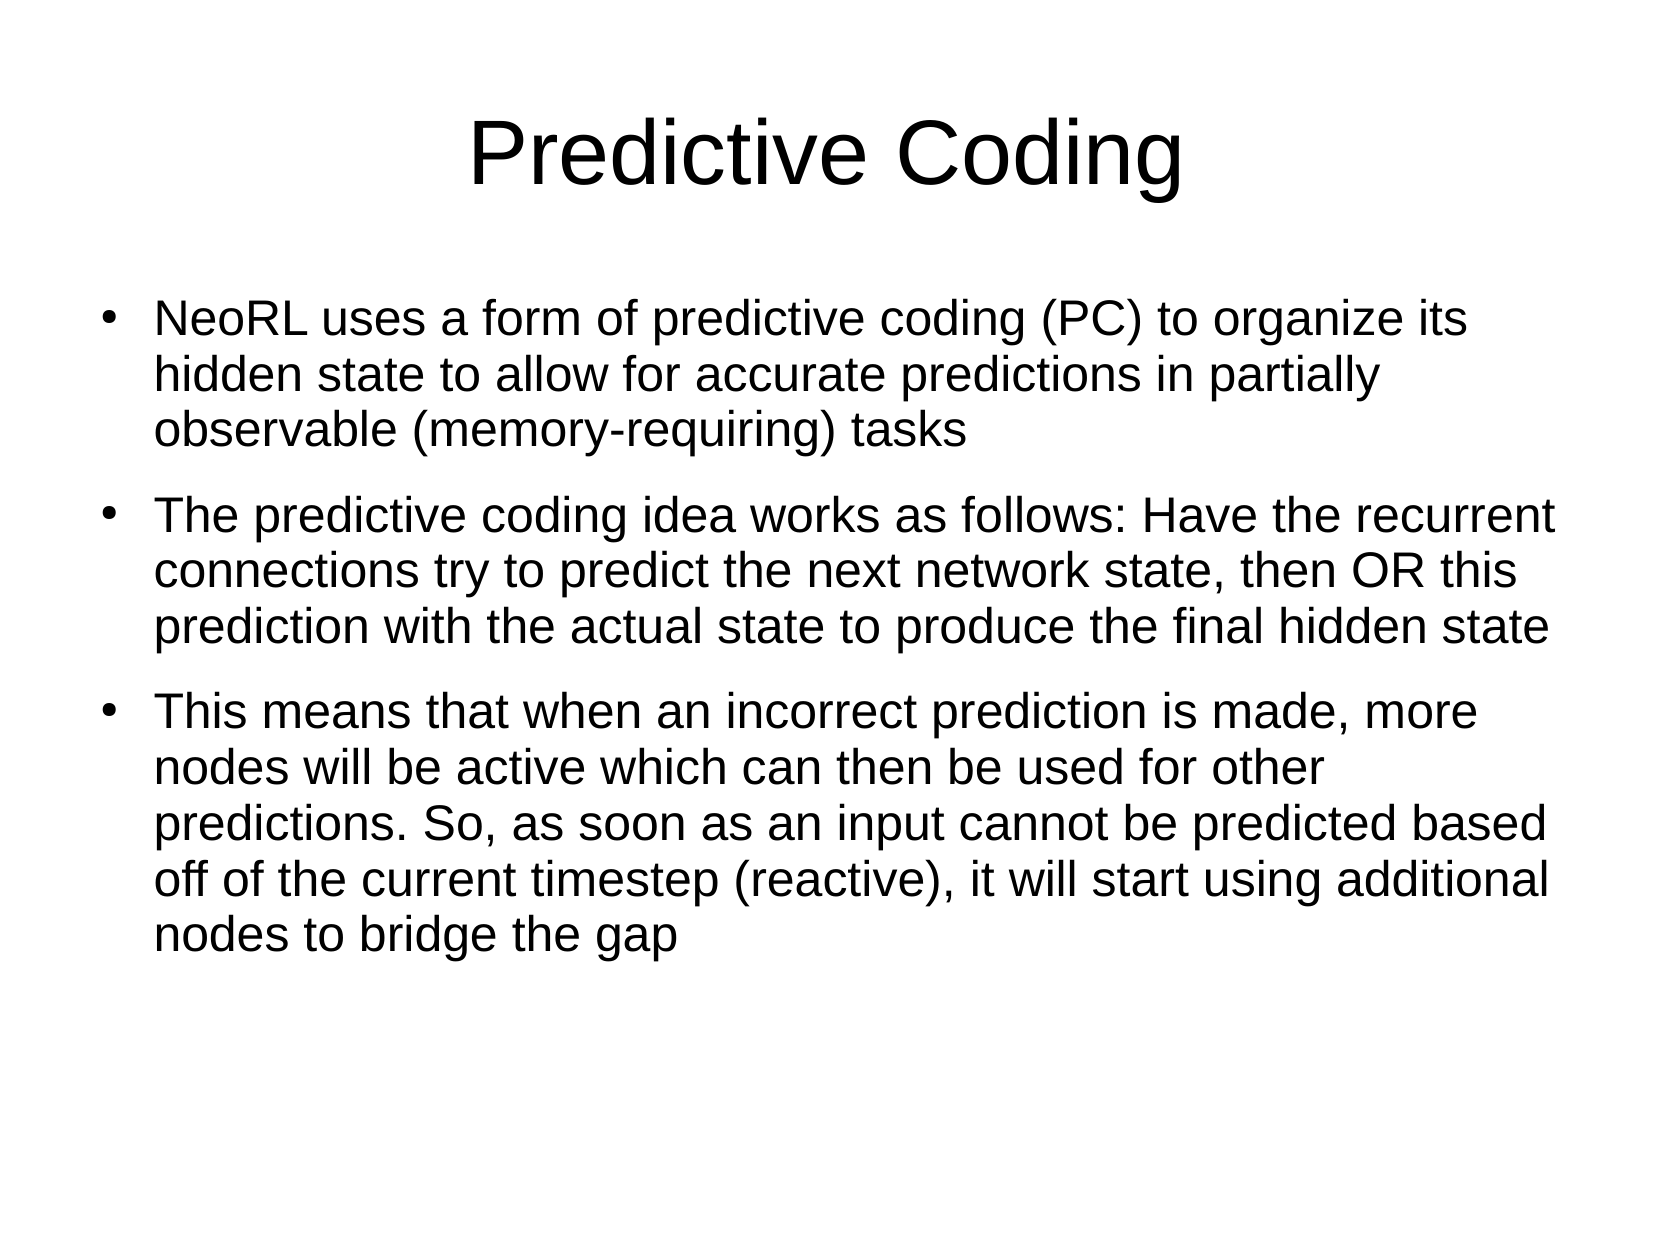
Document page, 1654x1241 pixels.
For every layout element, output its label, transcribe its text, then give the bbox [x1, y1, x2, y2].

title Predictive Coding [82, 49, 1571, 257]
list NeoRL uses a form of predictive coding (PC) to organize its hidden state to allow for accurate predictions in partially observable (memory-requiring) tasks The predictive coding idea works as follows: Have the recurrent connections try to predict the next network state, then OR this prediction with the actual state to produce the final hidden state This means that when an incorrect prediction is made, more nodes will be active which can then be used for other predictions. So, as soon as an input cannot be predicted based off of the current timestep (reactive), it will start using additional nodes to bridge the gap [82, 290, 1571, 1109]
